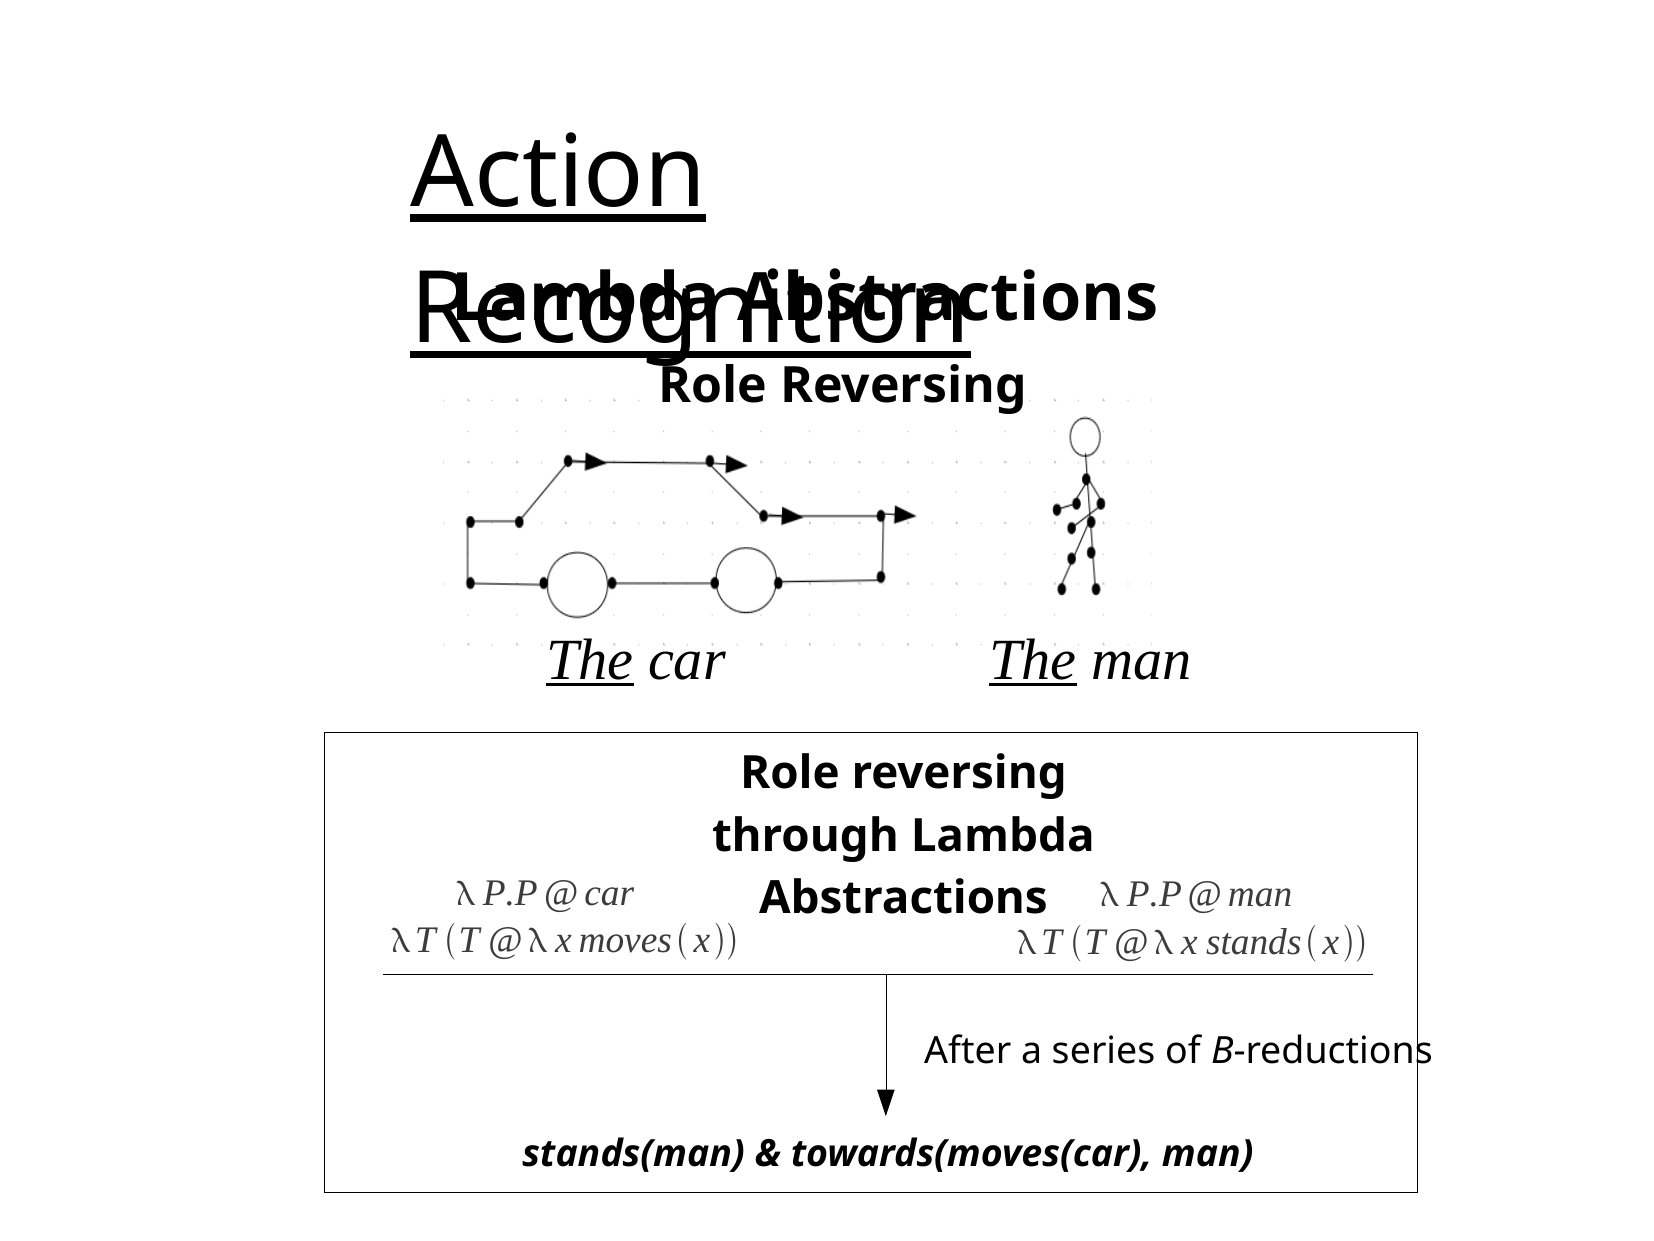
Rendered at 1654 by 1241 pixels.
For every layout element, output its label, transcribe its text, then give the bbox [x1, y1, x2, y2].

text_box The car [460, 620, 845, 700]
chart [448, 872, 640, 914]
text_box stands(man) & towards(moves(car), man) [507, 1193, 1265, 1199]
chart [1092, 874, 1299, 916]
text_box Role reversing through Lambda Abstractions [572, 733, 1164, 858]
chart [1009, 921, 1373, 965]
chart [383, 919, 745, 963]
text_box Role Reversing [643, 350, 1017, 417]
text_box Lambda Abstractions [437, 242, 1211, 350]
text_box After a series of B-reductions [909, 1015, 1417, 1077]
picture [442, 383, 1152, 650]
text_box stands(man) & towards(moves(car), man) [507, 1119, 1265, 1192]
text_box Action Recognition [395, 92, 1270, 228]
text_box The man [903, 620, 1288, 700]
